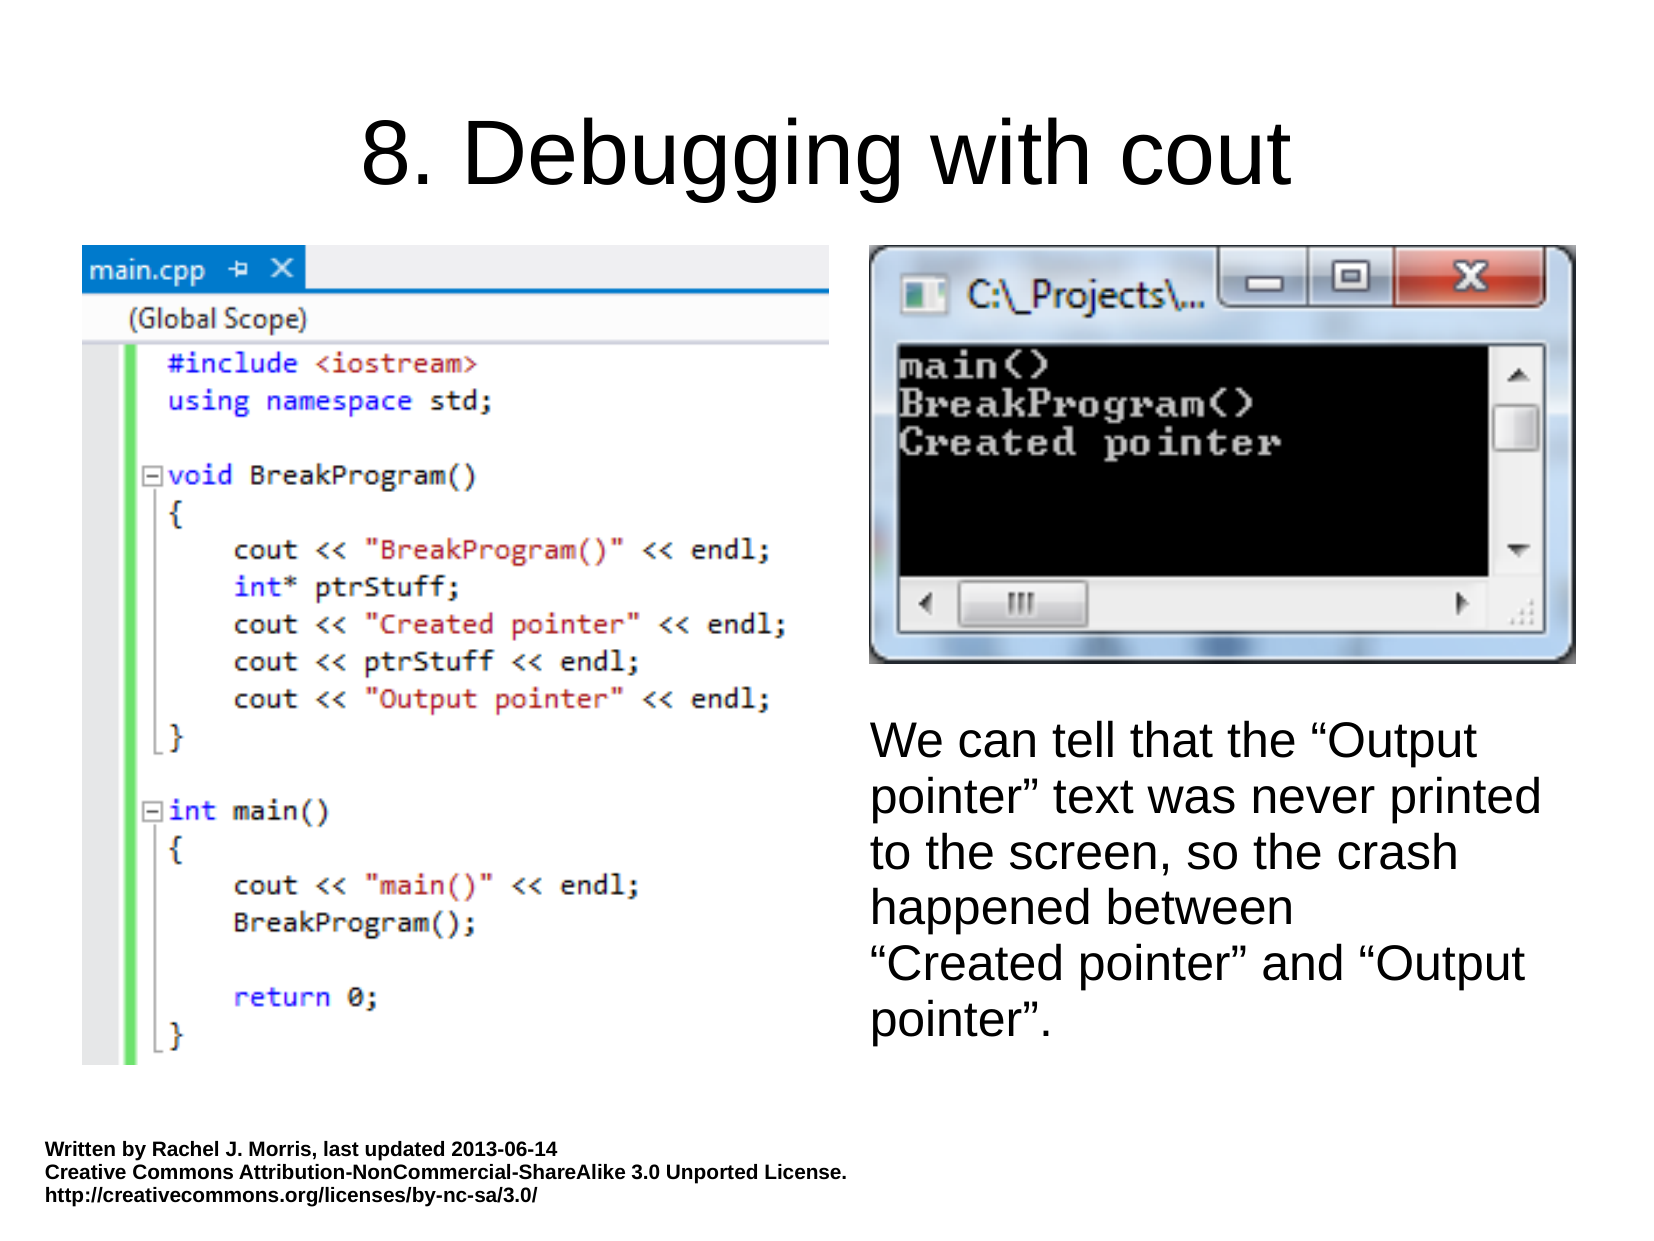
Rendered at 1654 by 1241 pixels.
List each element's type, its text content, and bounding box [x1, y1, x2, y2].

title 8. Debugging with cout [82, 49, 1571, 257]
text_box We can tell that the “Output pointer” text was never printed to the screen, so the crash happened between “Created pointer” and “Output pointer”. [855, 705, 1591, 1055]
picture [869, 245, 1576, 664]
picture [82, 245, 829, 1066]
